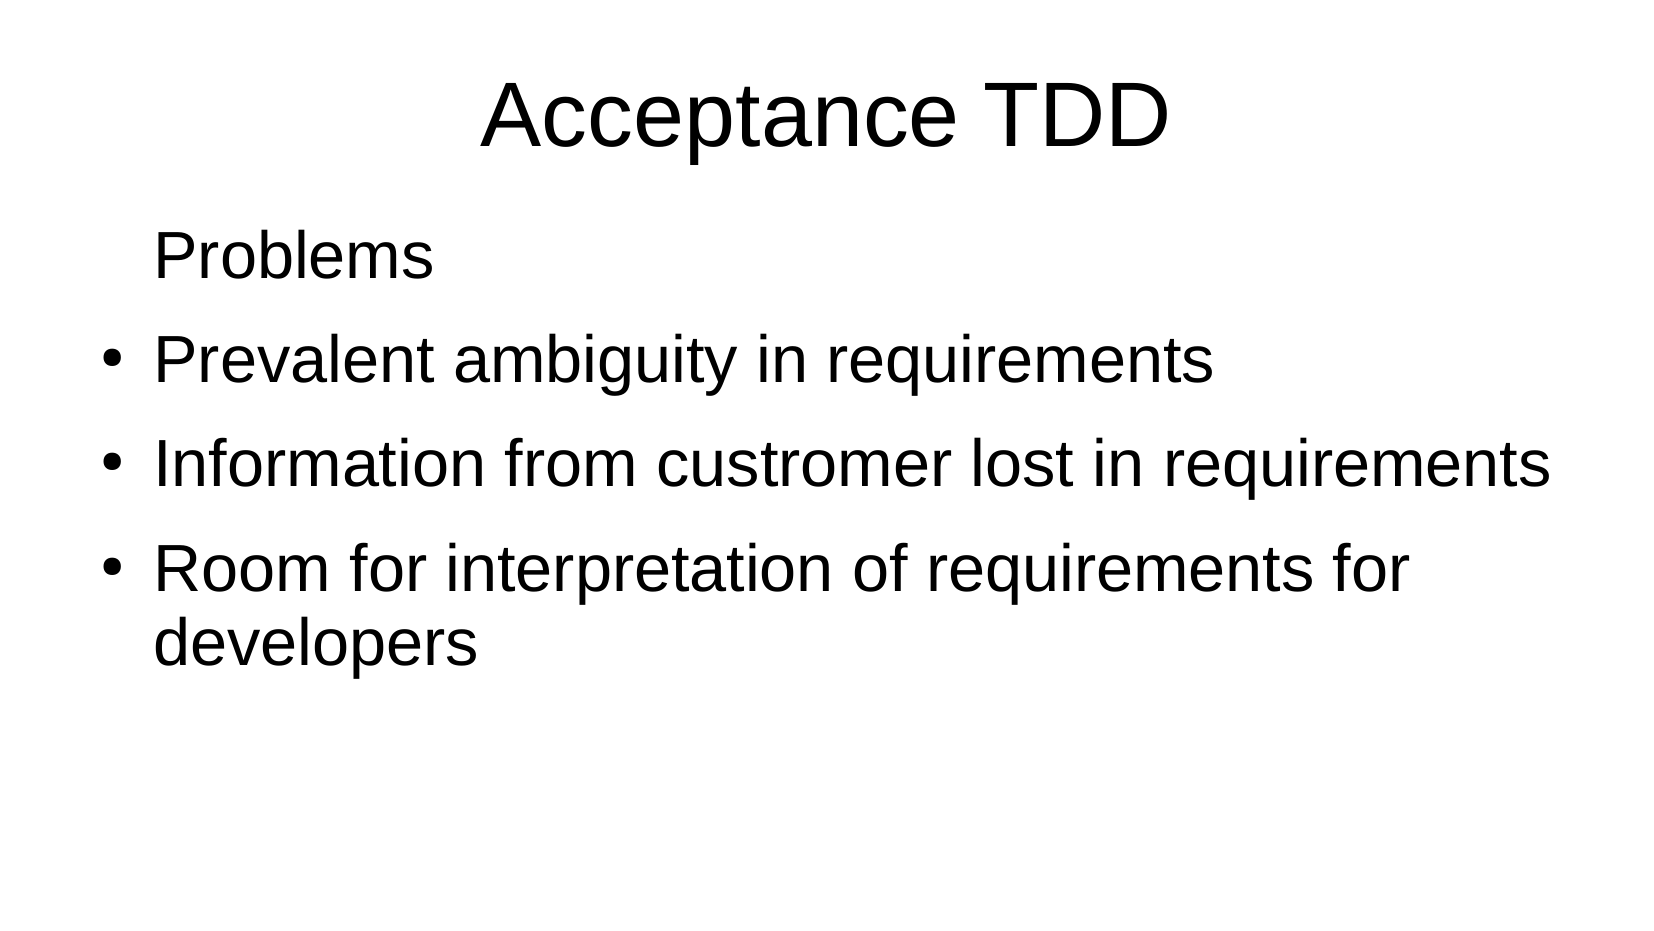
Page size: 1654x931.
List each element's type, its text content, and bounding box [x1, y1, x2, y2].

title Acceptance TDD [82, 37, 1571, 193]
list Problems Prevalent ambiguity in requirements Information from custromer lost in requirements Room for interpretation of requirements for developers [82, 217, 1571, 758]
